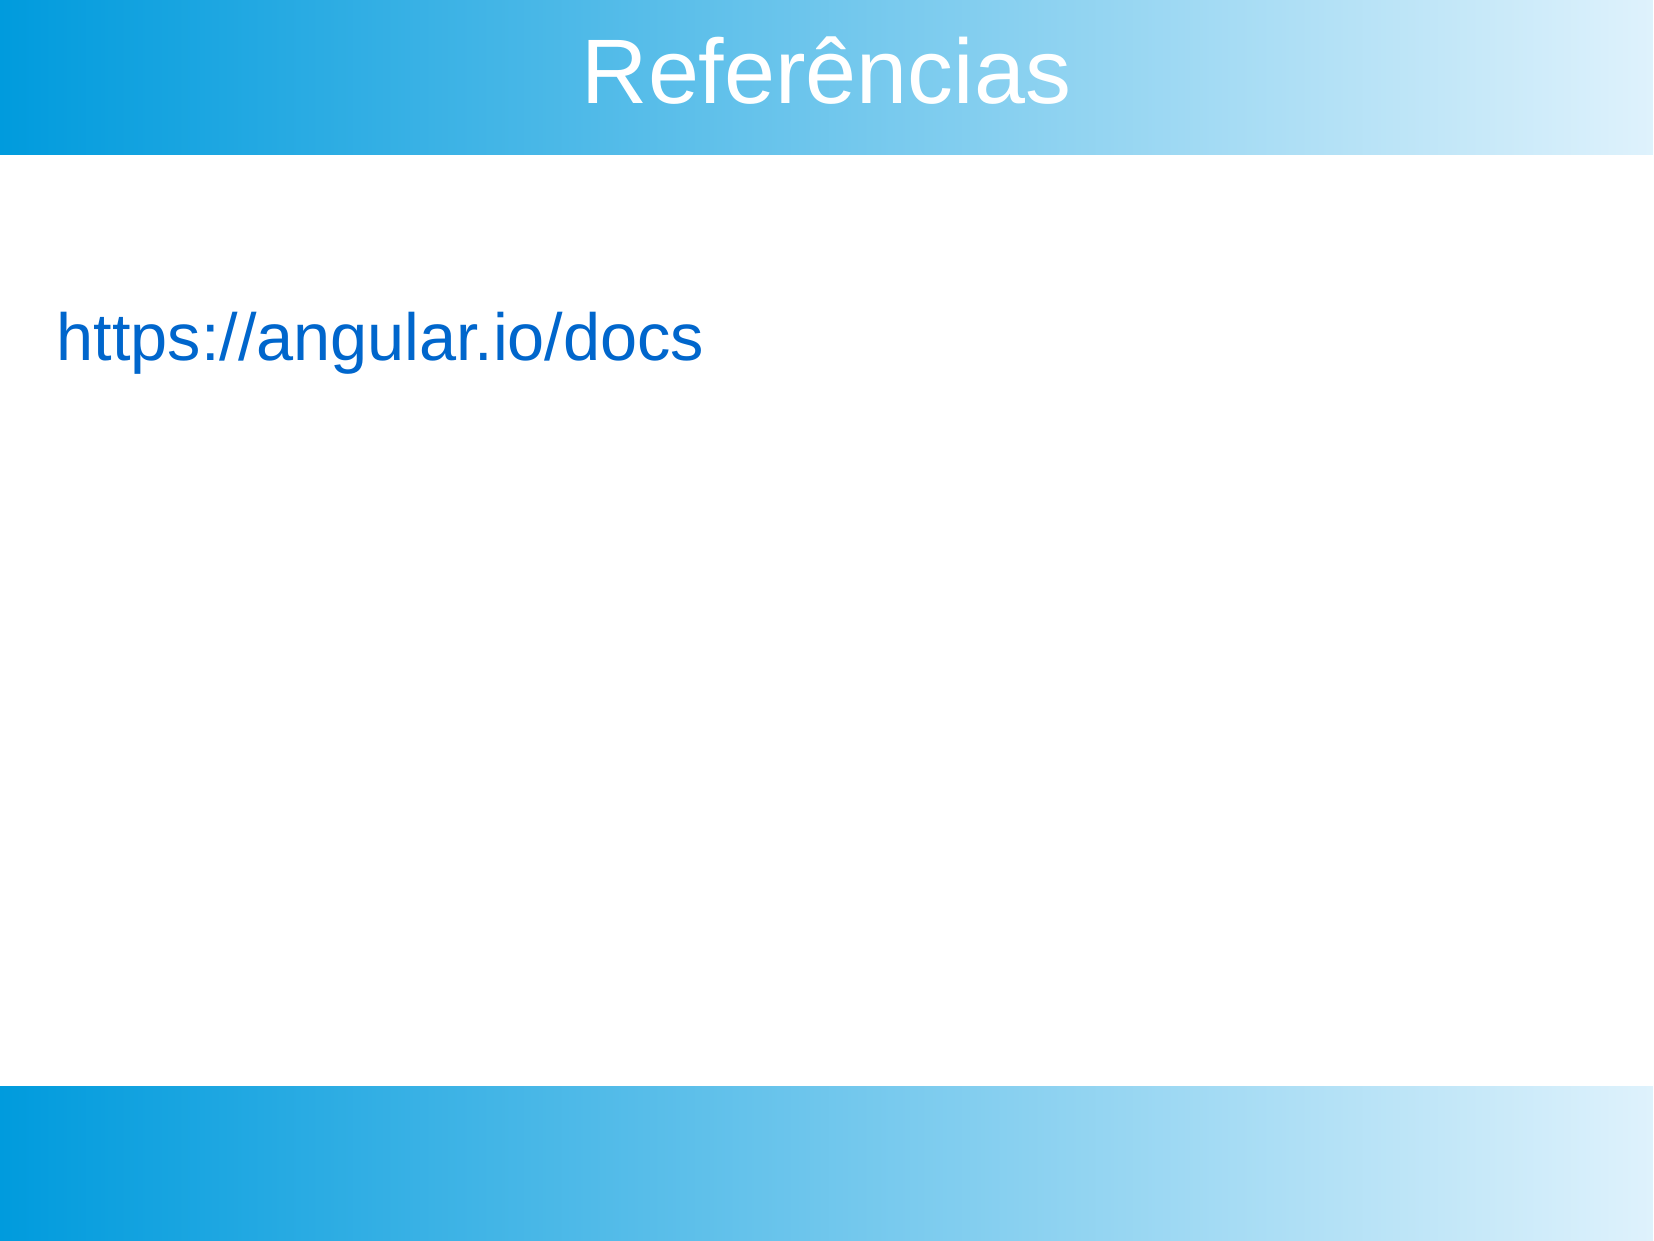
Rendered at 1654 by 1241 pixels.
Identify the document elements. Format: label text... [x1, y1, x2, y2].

list https://angular.io/docs [56, 195, 1591, 1036]
title Referências [82, 19, 1571, 125]
